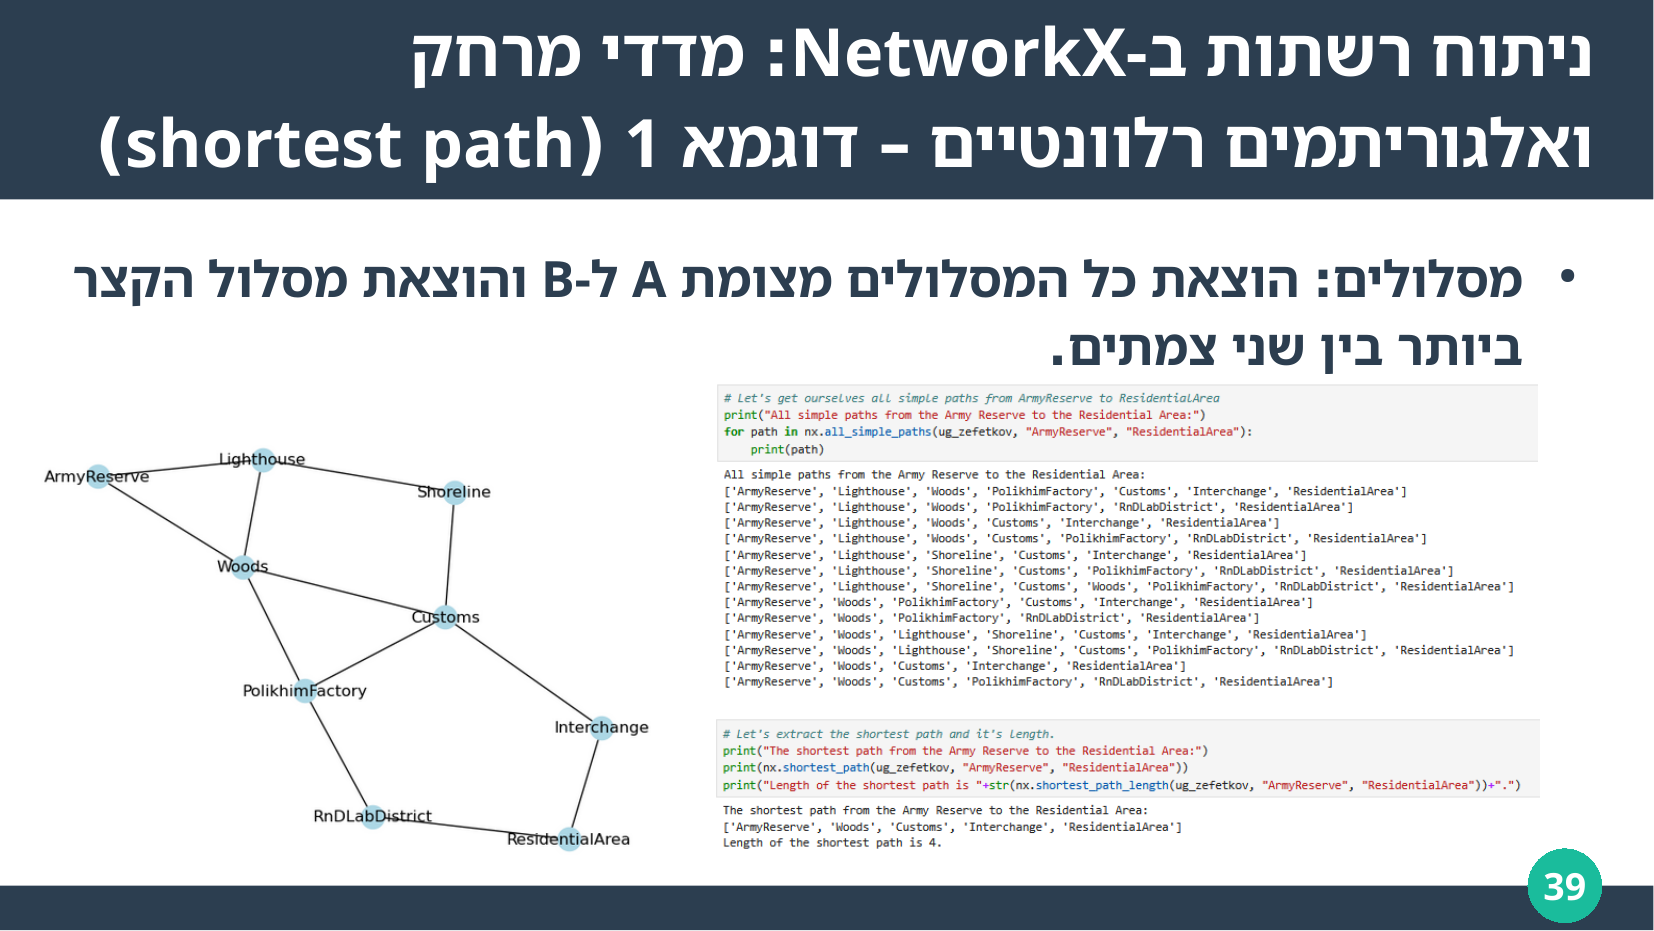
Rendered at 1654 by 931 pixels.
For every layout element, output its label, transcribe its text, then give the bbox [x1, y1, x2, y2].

picture [37, 425, 675, 863]
list מסלולים: הוצאת כל המסלולים מצומת A ל-B והוצאת מסלול הקצר ביותר בין שני צמתים. [58, 243, 1595, 864]
title ניתוח רשתות ב-NetworkX: מדדי מרחק ואלגוריתמים רלוונטיים – דוגמא 1 (shortest path) [58, 36, 1595, 155]
picture [712, 712, 1540, 856]
picture [712, 374, 1538, 695]
